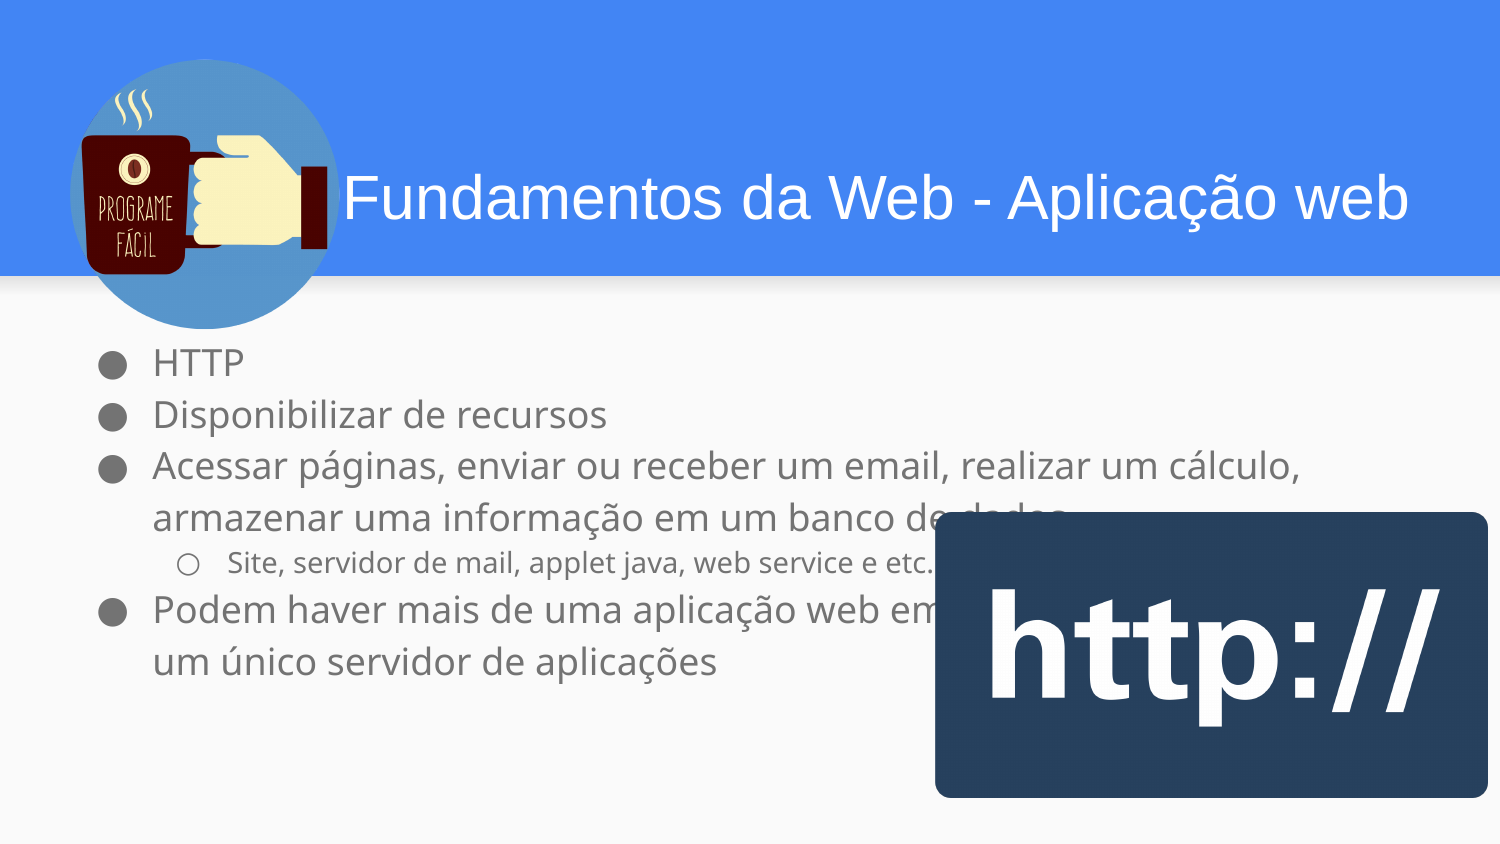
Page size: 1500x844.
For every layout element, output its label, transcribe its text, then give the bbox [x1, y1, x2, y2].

title Fundamentos da Web - Aplicação web [385, 121, 1427, 248]
list HTTP Disponibilizar de recursos Acessar páginas, enviar ou receber um email, realizar um cálculo, armazenar uma informação em um banco de dados Site, servidor de mail, applet java, web service e etc... Podem haver mais de uma aplicação web em um único servidor de aplicações [62, 317, 1462, 794]
picture [24, 57, 385, 330]
picture [935, 512, 1488, 798]
